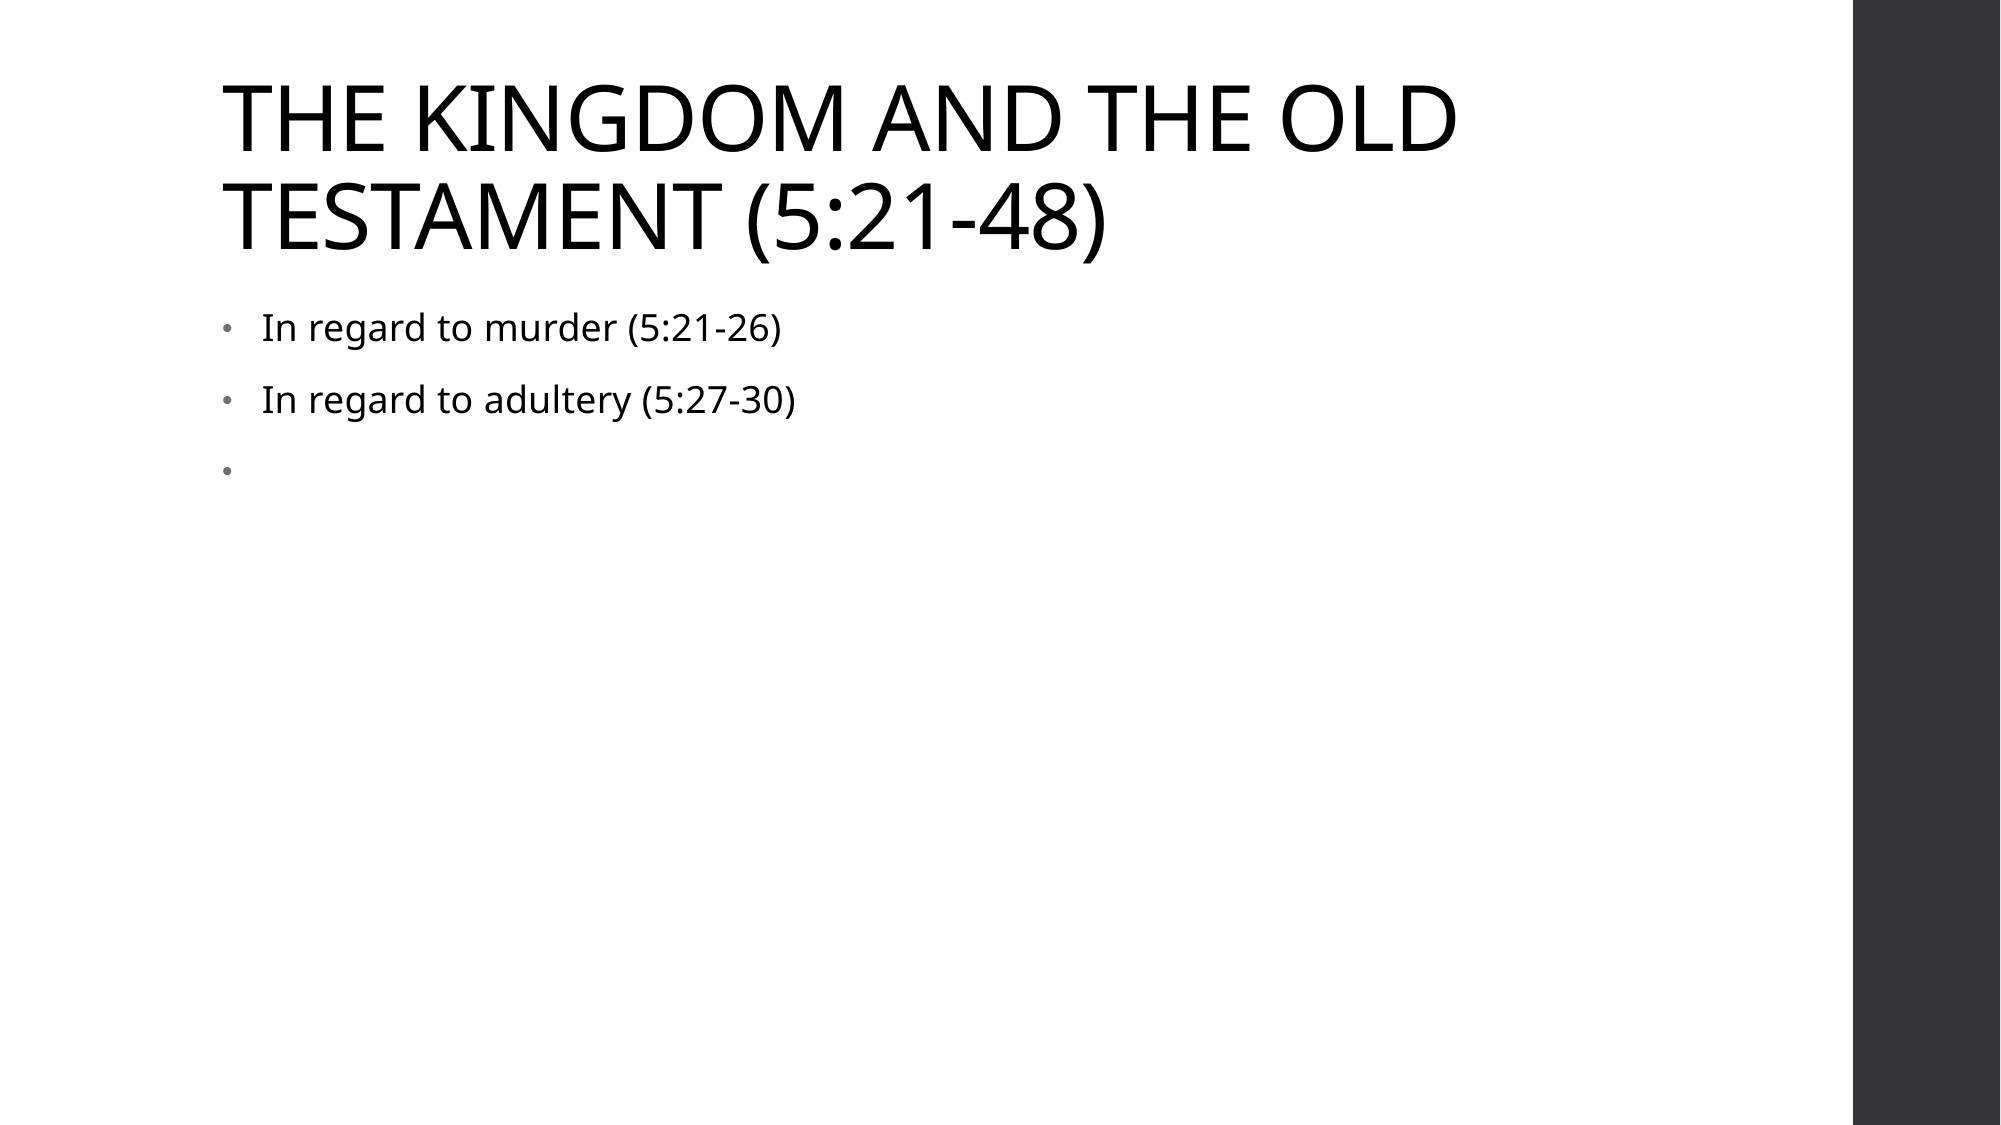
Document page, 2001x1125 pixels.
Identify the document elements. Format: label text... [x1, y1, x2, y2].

title THE KINGDOM AND THE OLD TESTAMENT (5:21-48) [206, 60, 1797, 278]
list In regard to murder (5:21-26) In regard to adultery (5:27-30) [206, 299, 1617, 1014]
